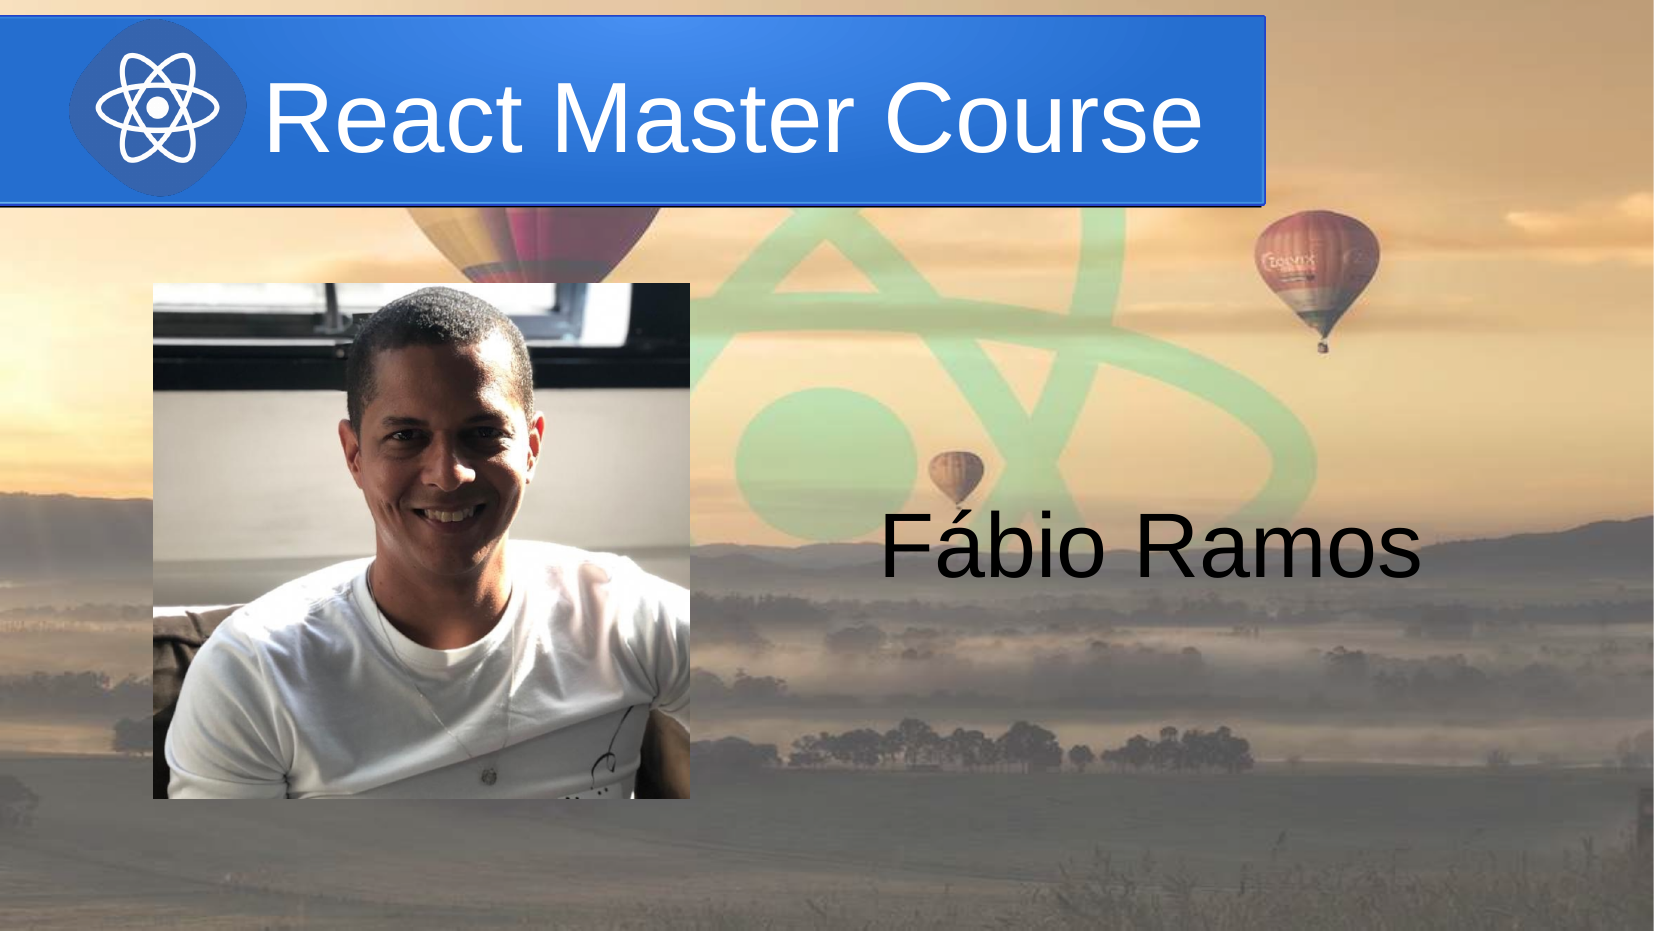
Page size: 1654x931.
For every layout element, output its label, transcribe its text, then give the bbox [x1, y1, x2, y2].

text_box Fábio Ramos [773, 486, 1530, 597]
picture [153, 283, 690, 800]
text_box React Master Course [247, 44, 1241, 180]
picture [0, 13, 1269, 211]
